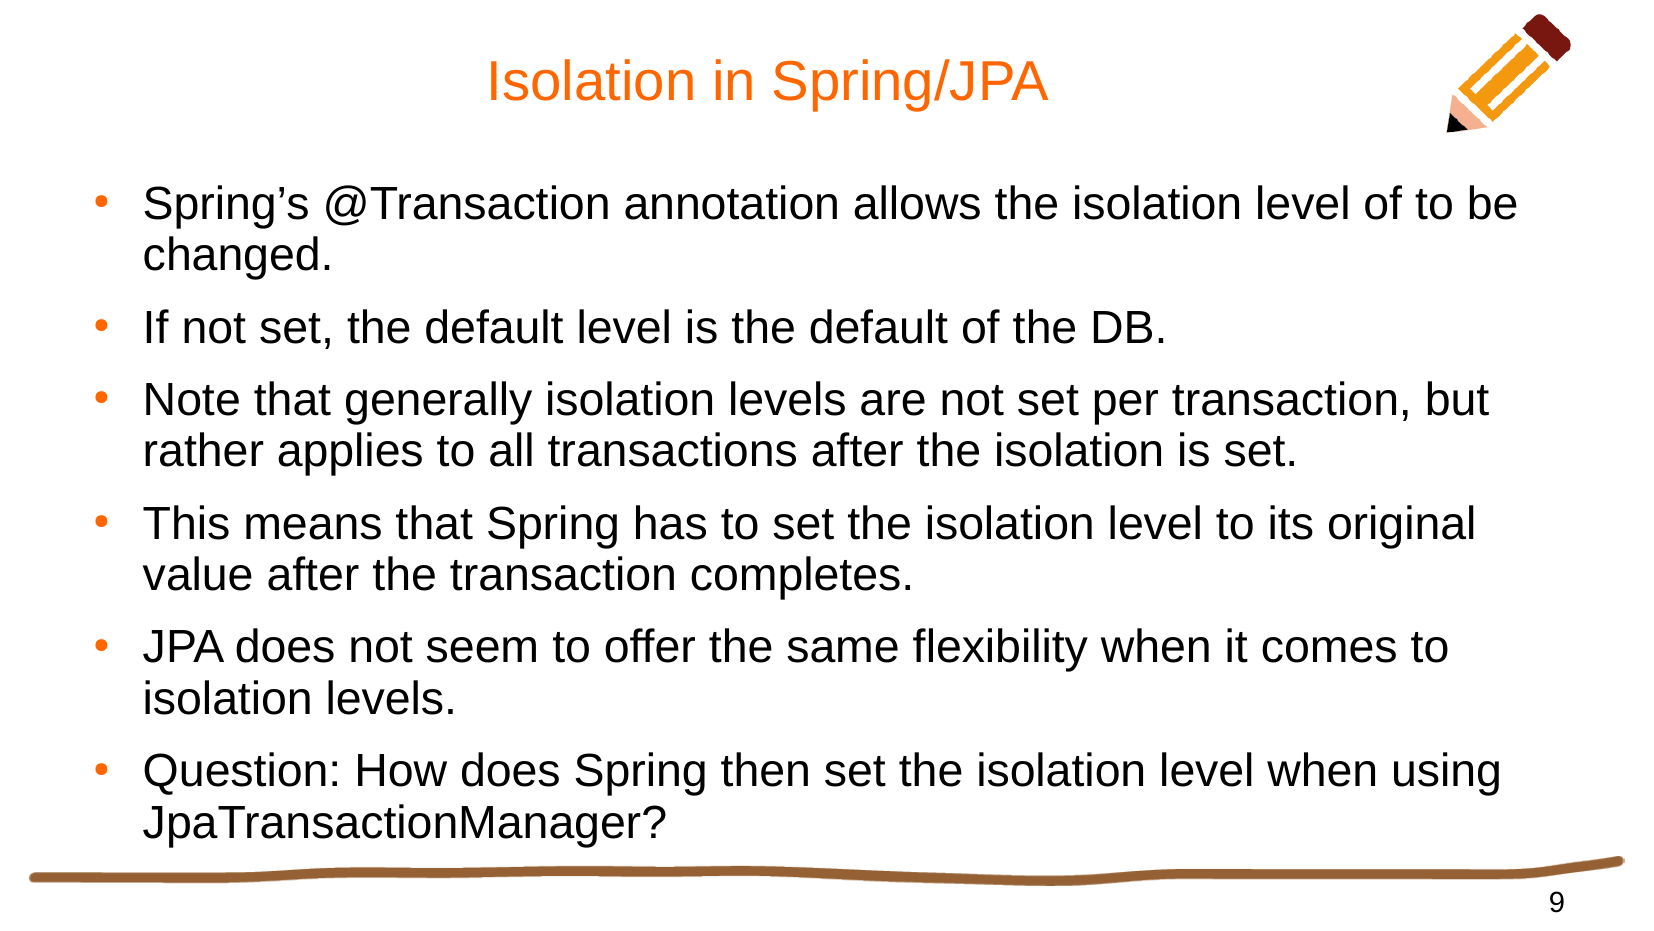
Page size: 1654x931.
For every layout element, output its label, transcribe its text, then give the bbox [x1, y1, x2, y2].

list Spring’s @Transaction annotation allows the isolation level of to be changed. If not set, the default level is the default of the DB. Note that generally isolation levels are not set per transaction, but rather applies to all transactions after the isolation is set. This means that Spring has to set the isolation level to its original value after the transaction completes. JPA does not seem to offer the same flexibility when it comes to isolation levels. Question: How does Spring then set the isolation level when using JpaTransactionManager? [76, 177, 1536, 857]
picture [1446, 14, 1571, 133]
title Isolation in Spring/JPA [88, 29, 1447, 133]
picture [29, 856, 1625, 886]
